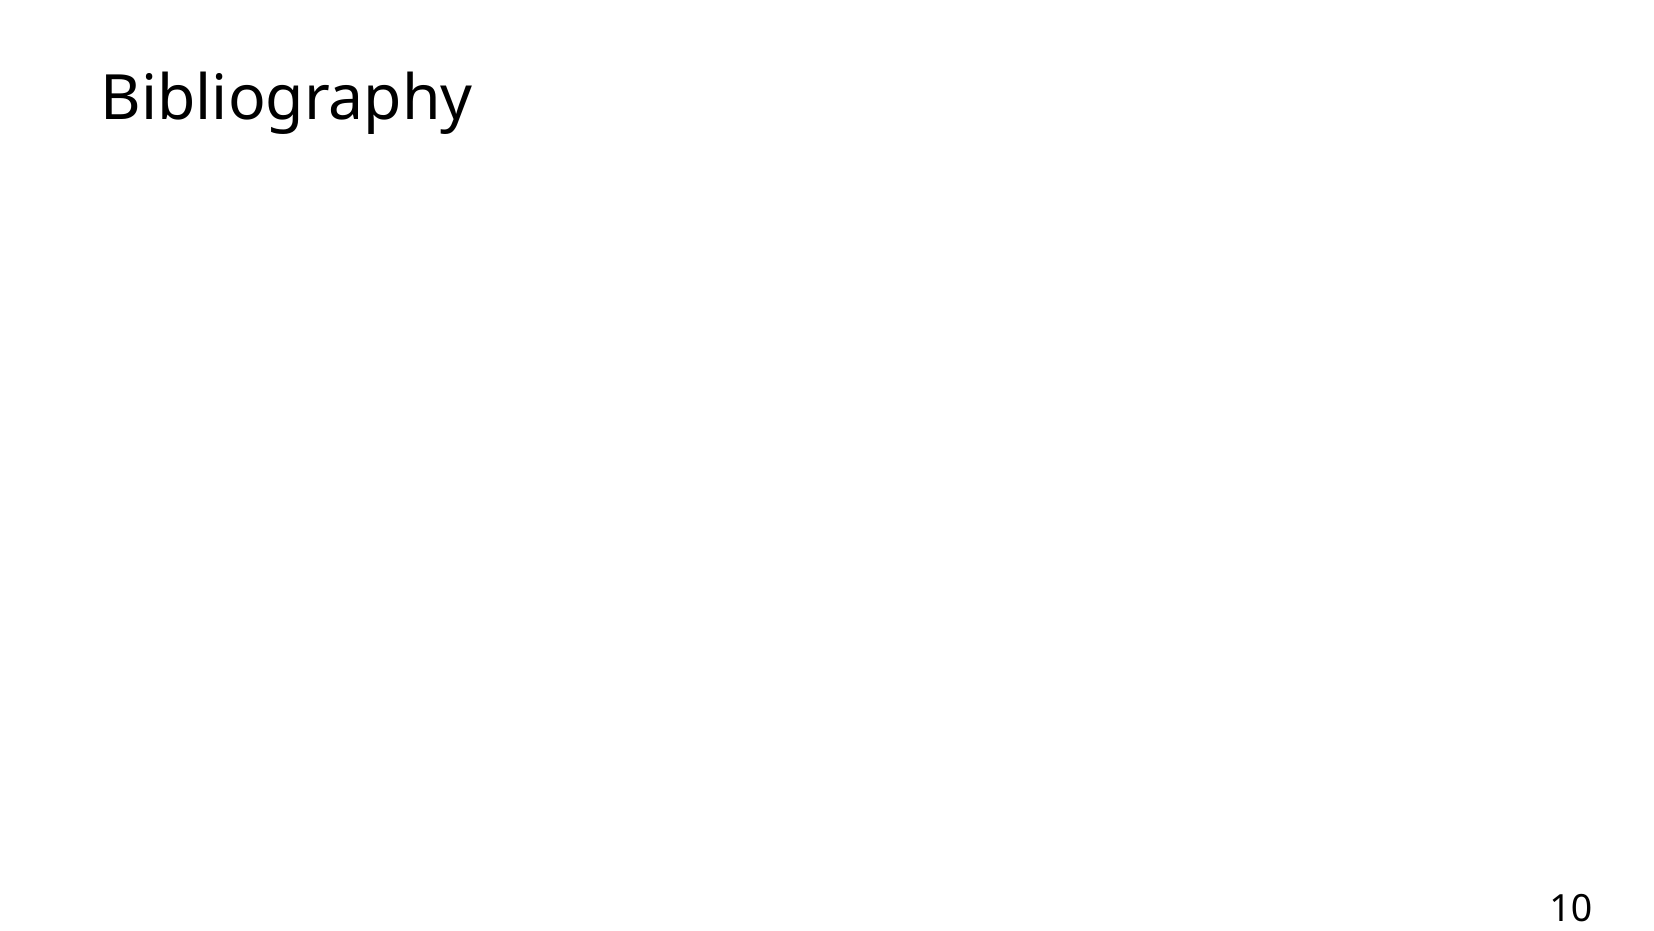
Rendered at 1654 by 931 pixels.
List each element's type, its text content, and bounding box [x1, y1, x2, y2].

title Bibliography [100, 54, 798, 136]
